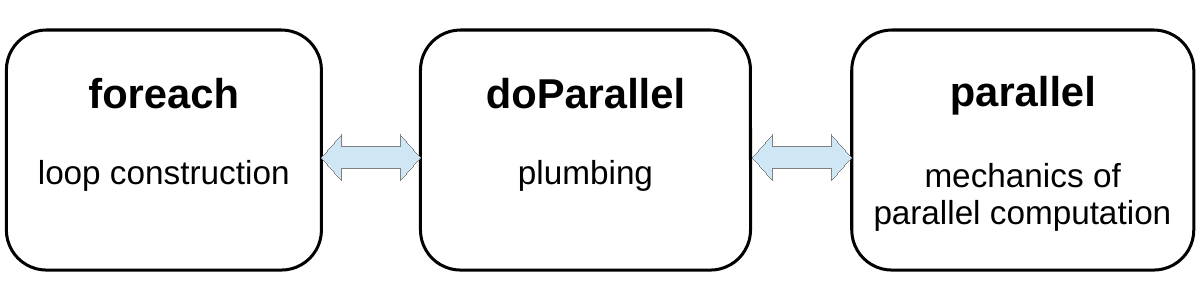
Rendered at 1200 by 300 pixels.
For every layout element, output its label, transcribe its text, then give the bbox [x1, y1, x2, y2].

text_box [752, 134, 852, 181]
text_box doParallel plumbing [420, 30, 751, 271]
text_box [321, 134, 421, 181]
text_box parallel mechanics of parallel computation [851, 30, 1194, 271]
text_box foreach loop construction [6, 30, 322, 271]
